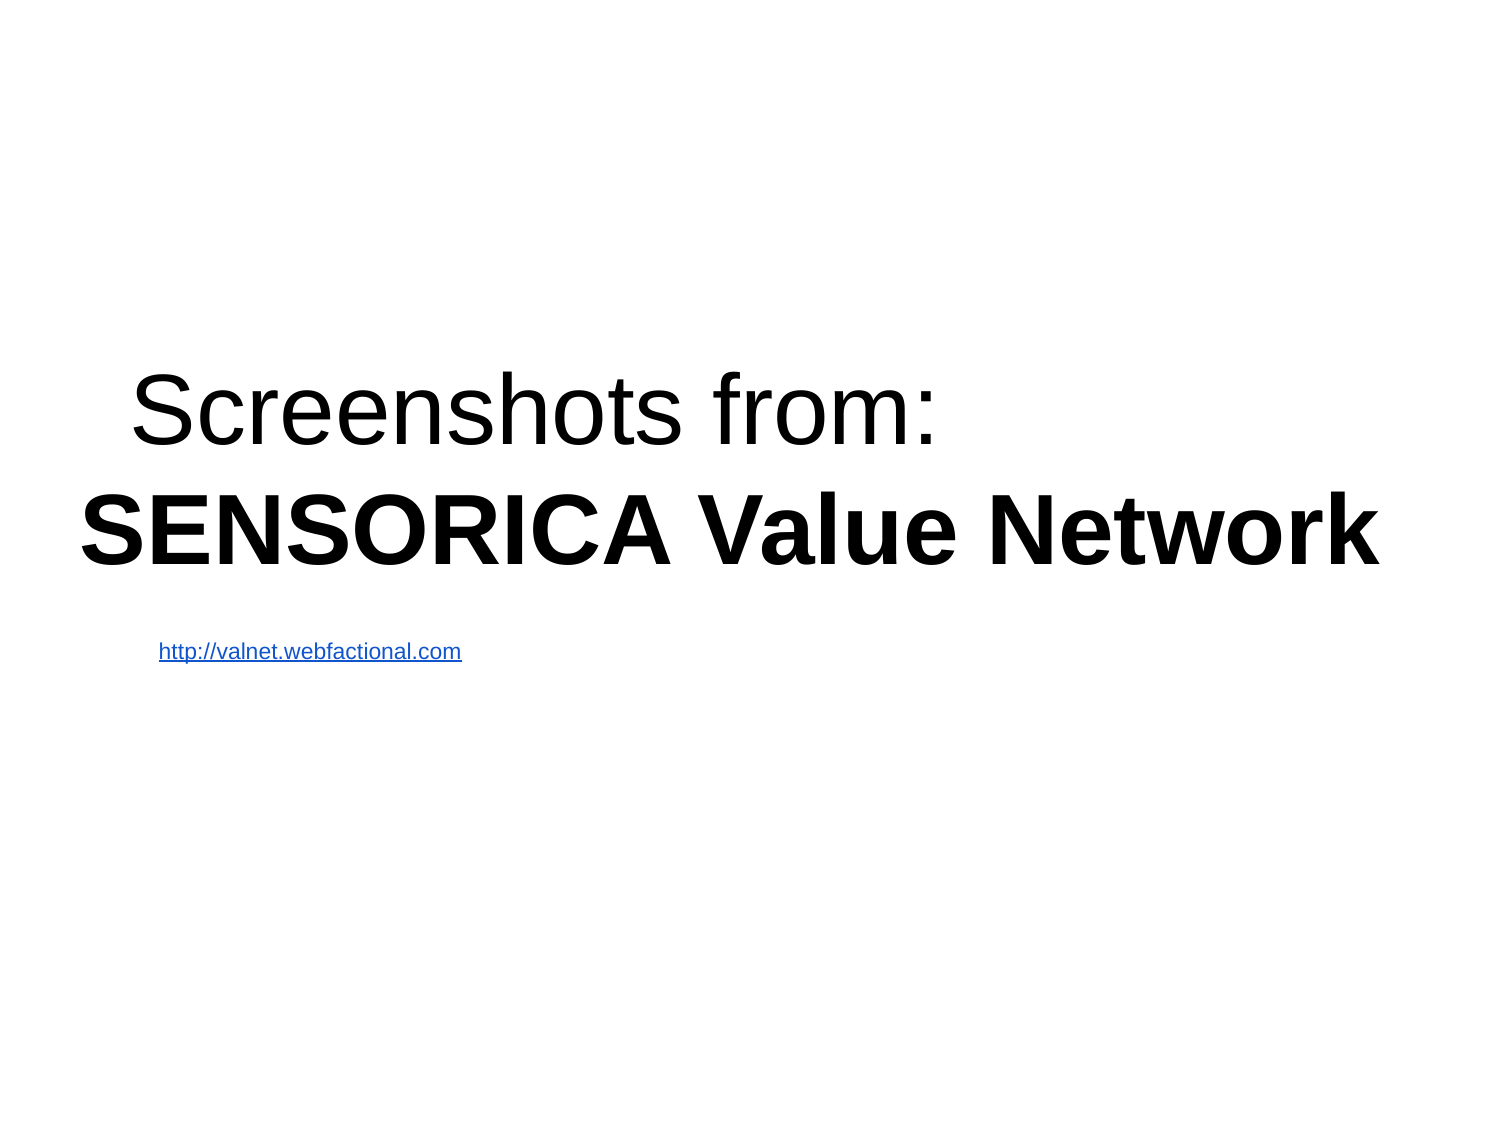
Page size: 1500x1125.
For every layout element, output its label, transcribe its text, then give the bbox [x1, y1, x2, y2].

subtitle http://valnet.webfactional.com [112, 621, 1388, 793]
title Screenshots from: SENSORICA Value Network [64, 346, 1436, 600]
